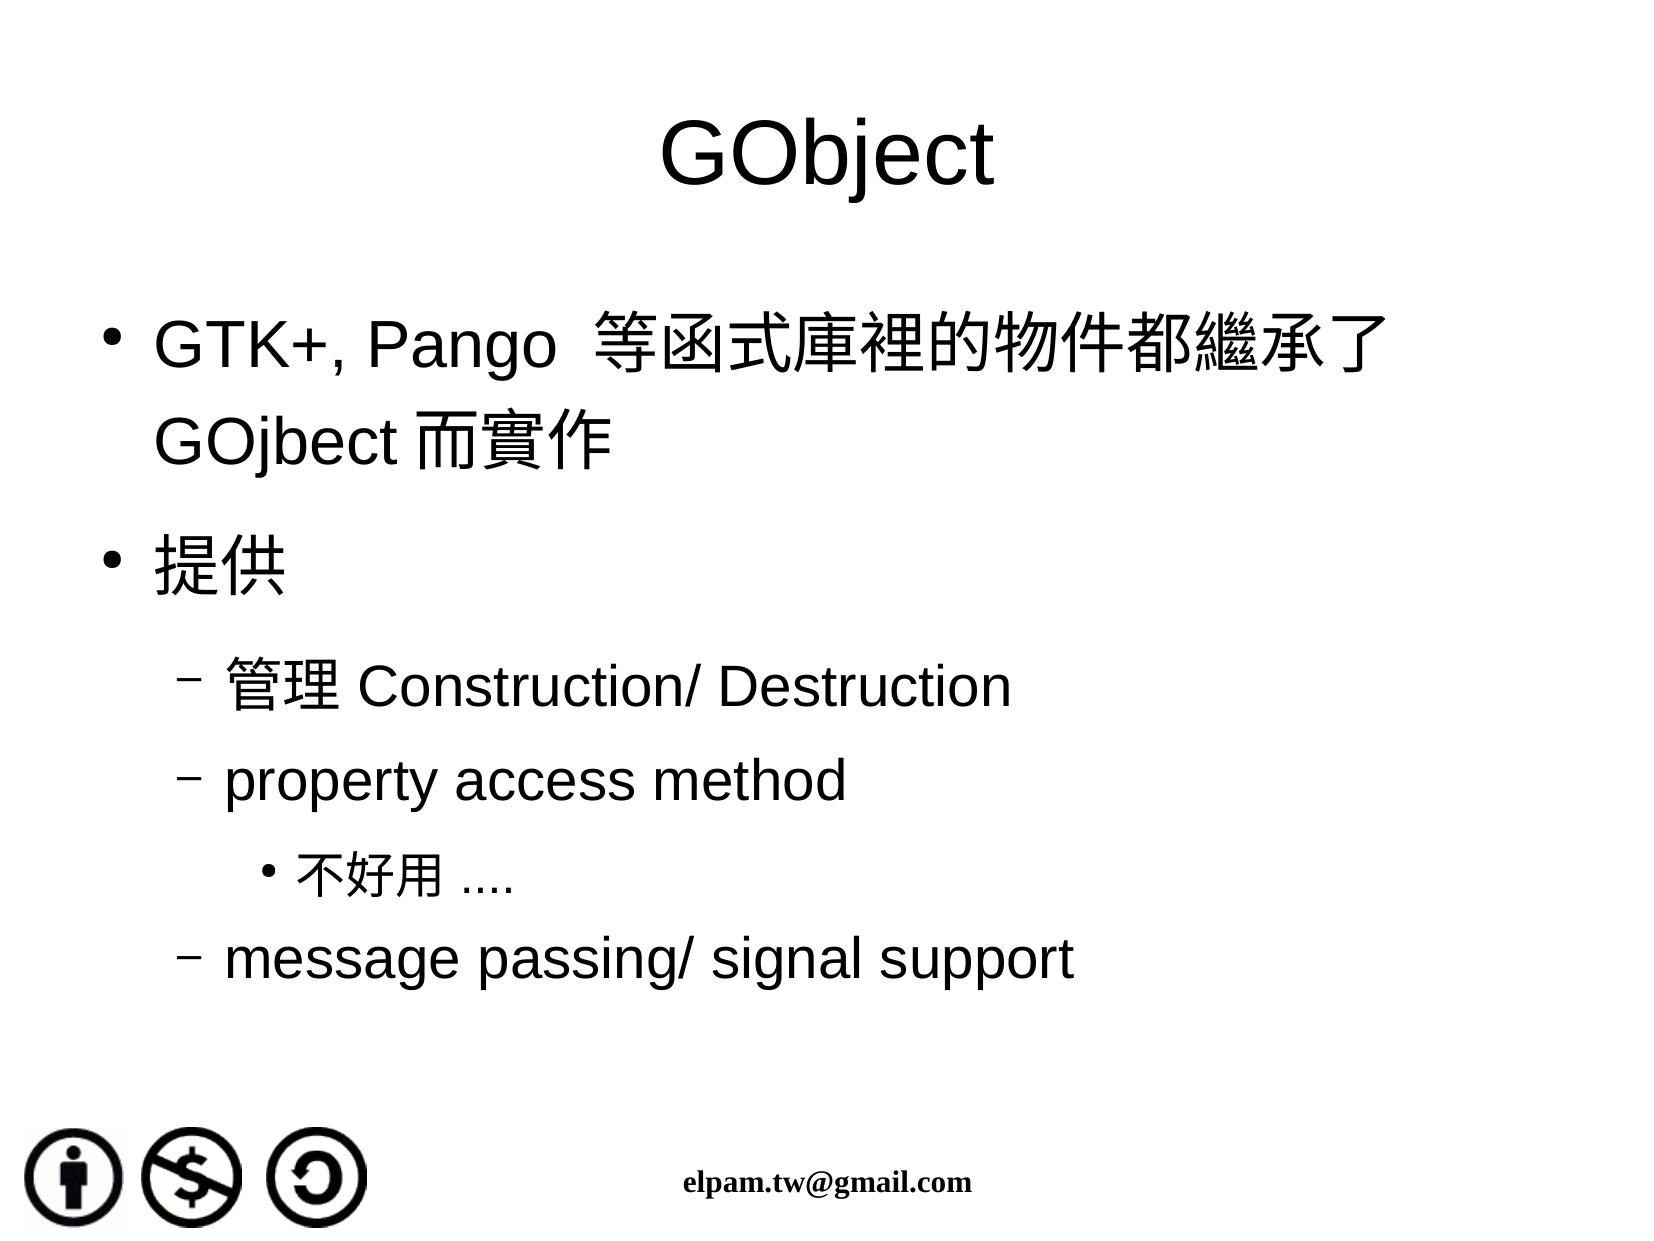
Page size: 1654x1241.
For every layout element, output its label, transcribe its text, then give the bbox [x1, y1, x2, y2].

picture [23, 1127, 124, 1228]
picture [141, 1127, 242, 1228]
list GTK+, Pango 等函式庫裡的物件都繼承了GOjbect而實作 提供 管理Construction/ Destruction property access method 不好用.... message passing/ signal support [82, 290, 1571, 1094]
picture [266, 1127, 367, 1228]
title GObject [82, 49, 1571, 257]
